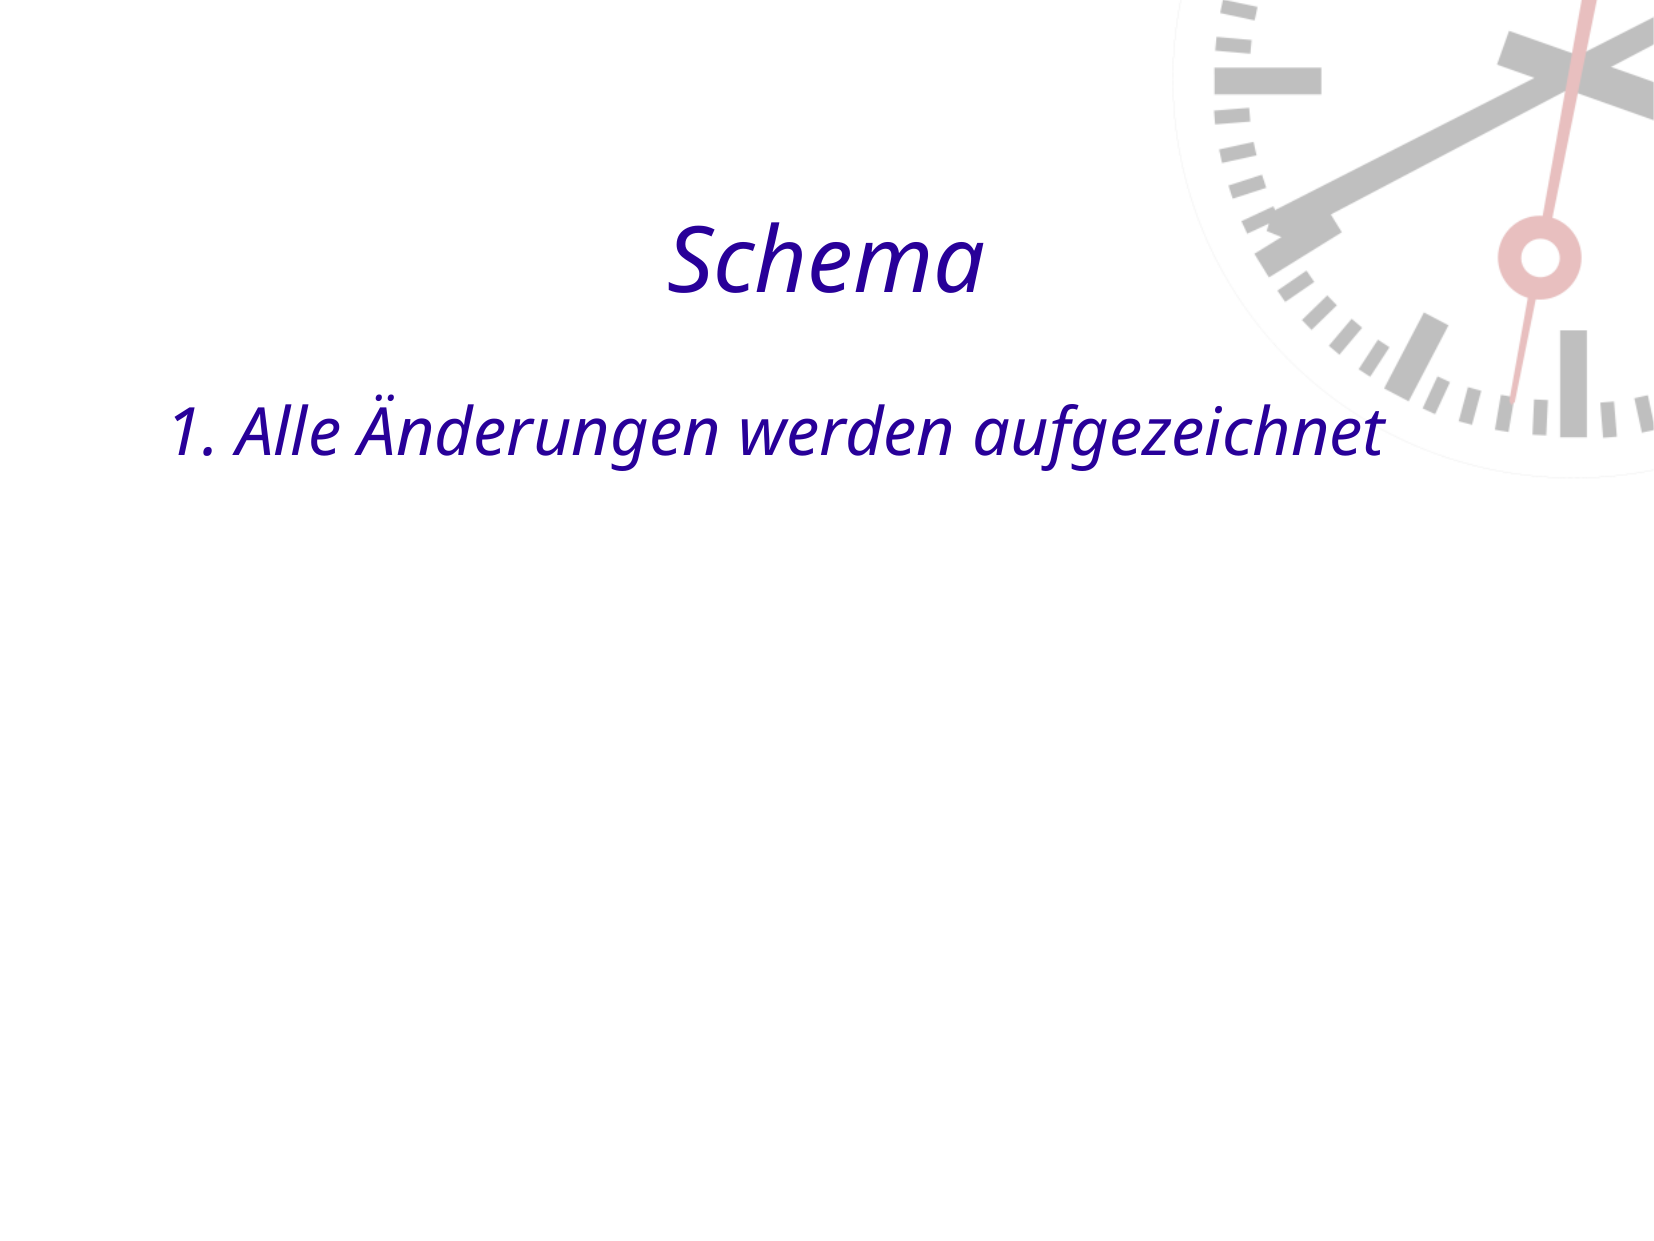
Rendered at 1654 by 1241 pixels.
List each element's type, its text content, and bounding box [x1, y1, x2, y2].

list Alle Änderungen werden aufgezeichnet [147, 383, 1506, 1188]
title Schema [147, 160, 1506, 353]
picture [0, 0, 1654, 1241]
